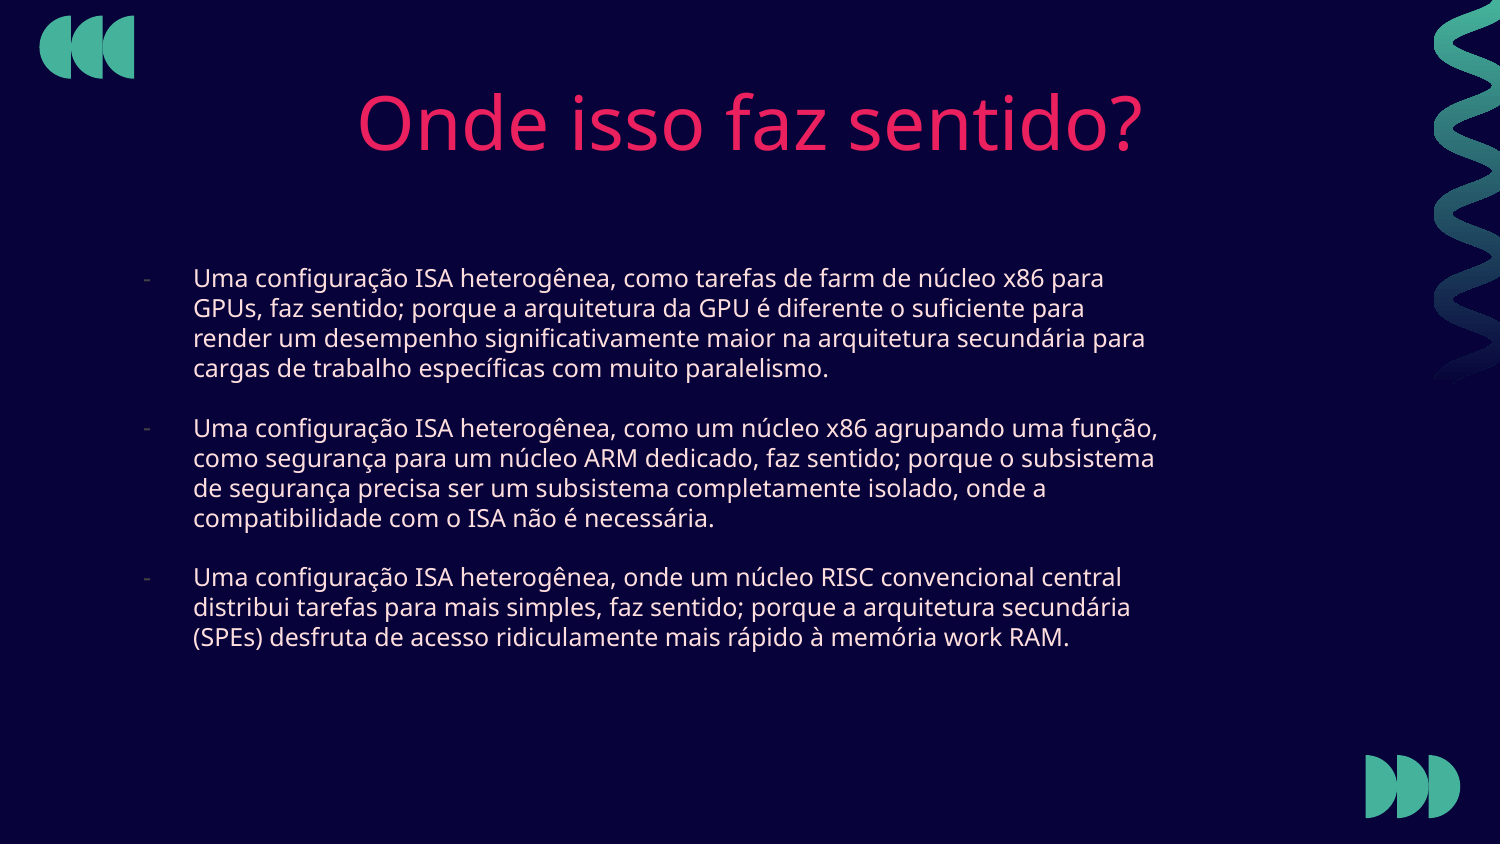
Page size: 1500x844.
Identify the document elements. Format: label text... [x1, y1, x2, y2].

list Uma configuração ISA heterogênea, como tarefas de farm de núcleo x86 para GPUs, faz sentido; porque a arquitetura da GPU é diferente o suficiente para render um desempenho significativamente maior na arquitetura secundária para cargas de trabalho específicas com muito paralelismo. Uma configuração ISA heterogênea, como um núcleo x86 agrupando uma função, como segurança para um núcleo ARM dedicado, faz sentido; porque o subsistema de segurança precisa ser um subsistema completamente isolado, onde a compatibilidade com o ISA não é necessária. Uma configuração ISA heterogênea, onde um núcleo RISC convencional central distribui tarefas para mais simples, faz sentido; porque a arquitetura secundária (SPEs) desfruta de acesso ridiculamente mais rápido à memória work RAM. [118, 189, 1172, 756]
title Onde isso faz sentido? [118, 72, 1382, 167]
